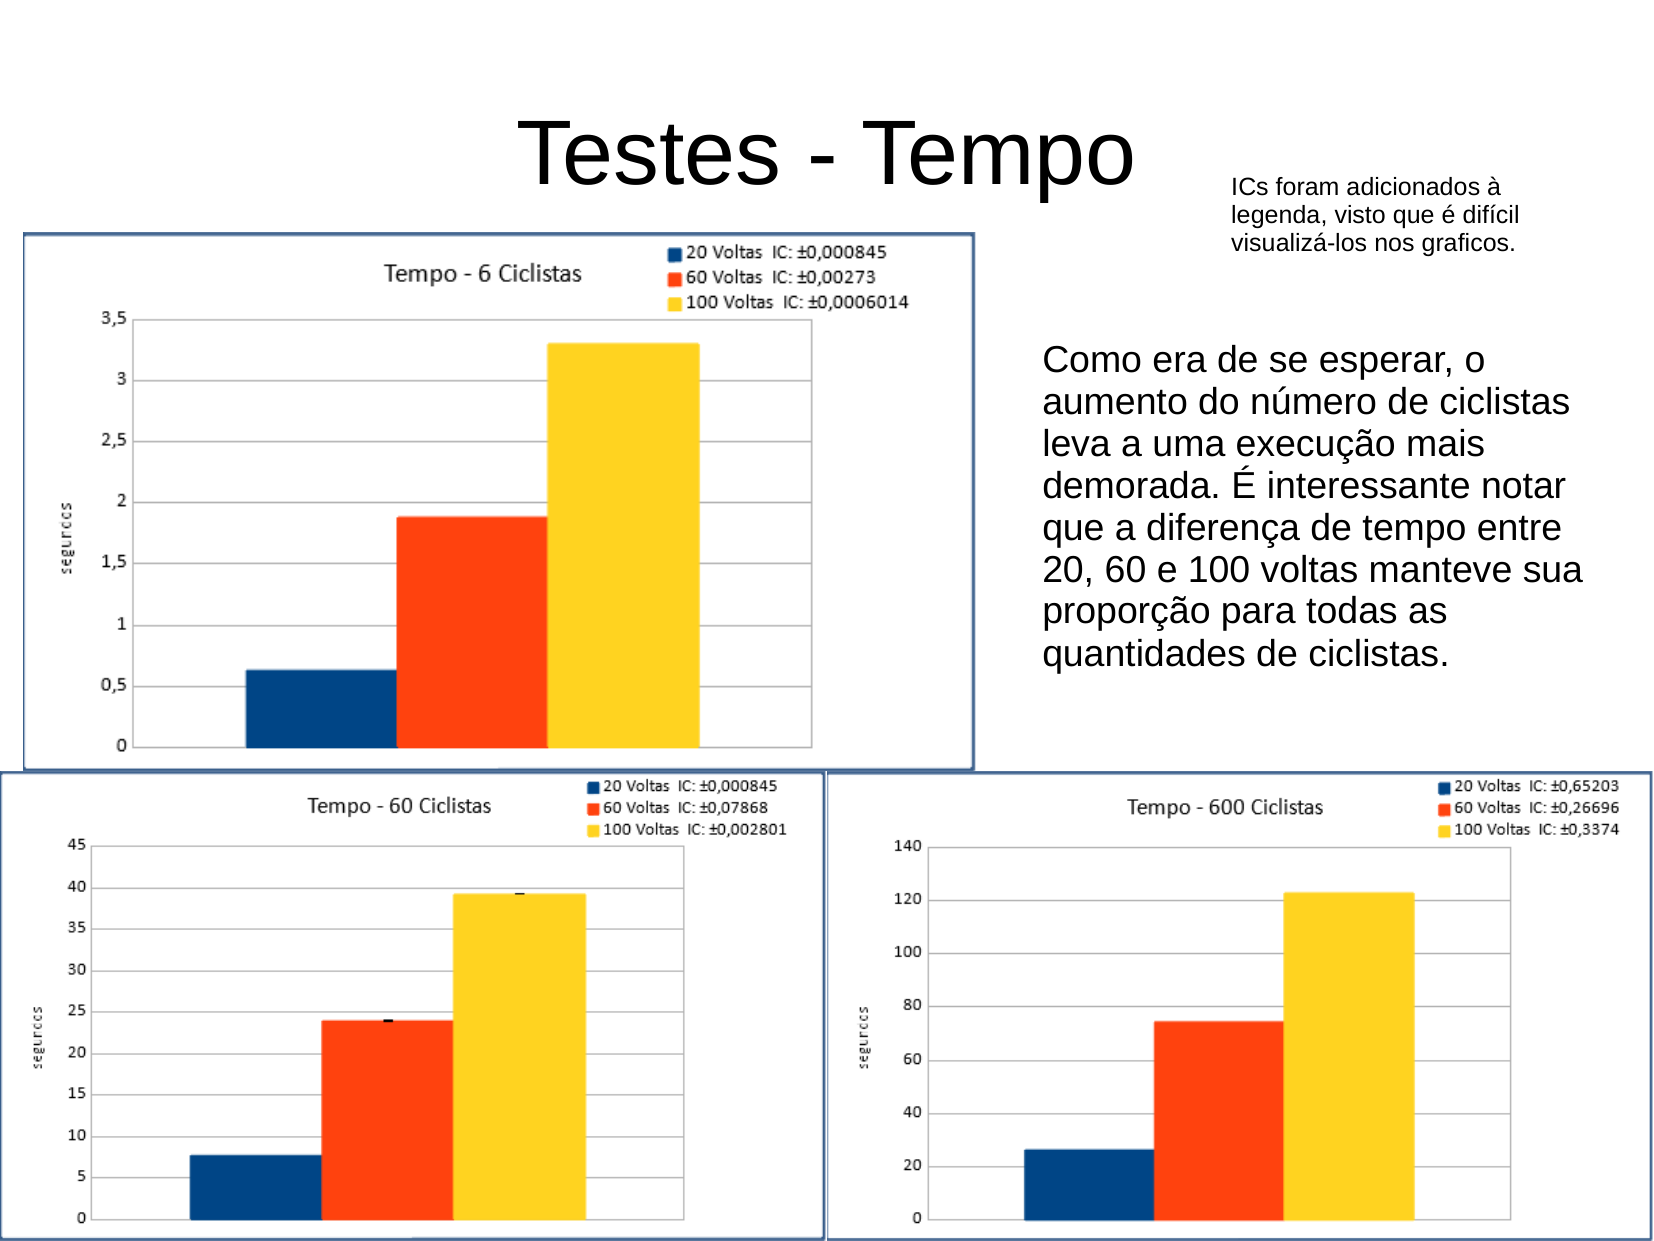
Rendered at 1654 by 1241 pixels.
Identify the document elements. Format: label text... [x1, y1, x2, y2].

text_box Como era de se esperar, o aumento do número de ciclistas leva a uma execução mais demorada. É interessante notar que a diferença de tempo entre 20, 60 e 100 voltas manteve sua proporção para todas as quantidades de ciclistas. [1027, 330, 1607, 682]
picture [0, 232, 1654, 1241]
title Testes - Tempo [82, 49, 1571, 257]
text_box ICs foram adicionados à legenda, visto que é difícil visualizá-los nos graficos. [1216, 165, 1536, 284]
